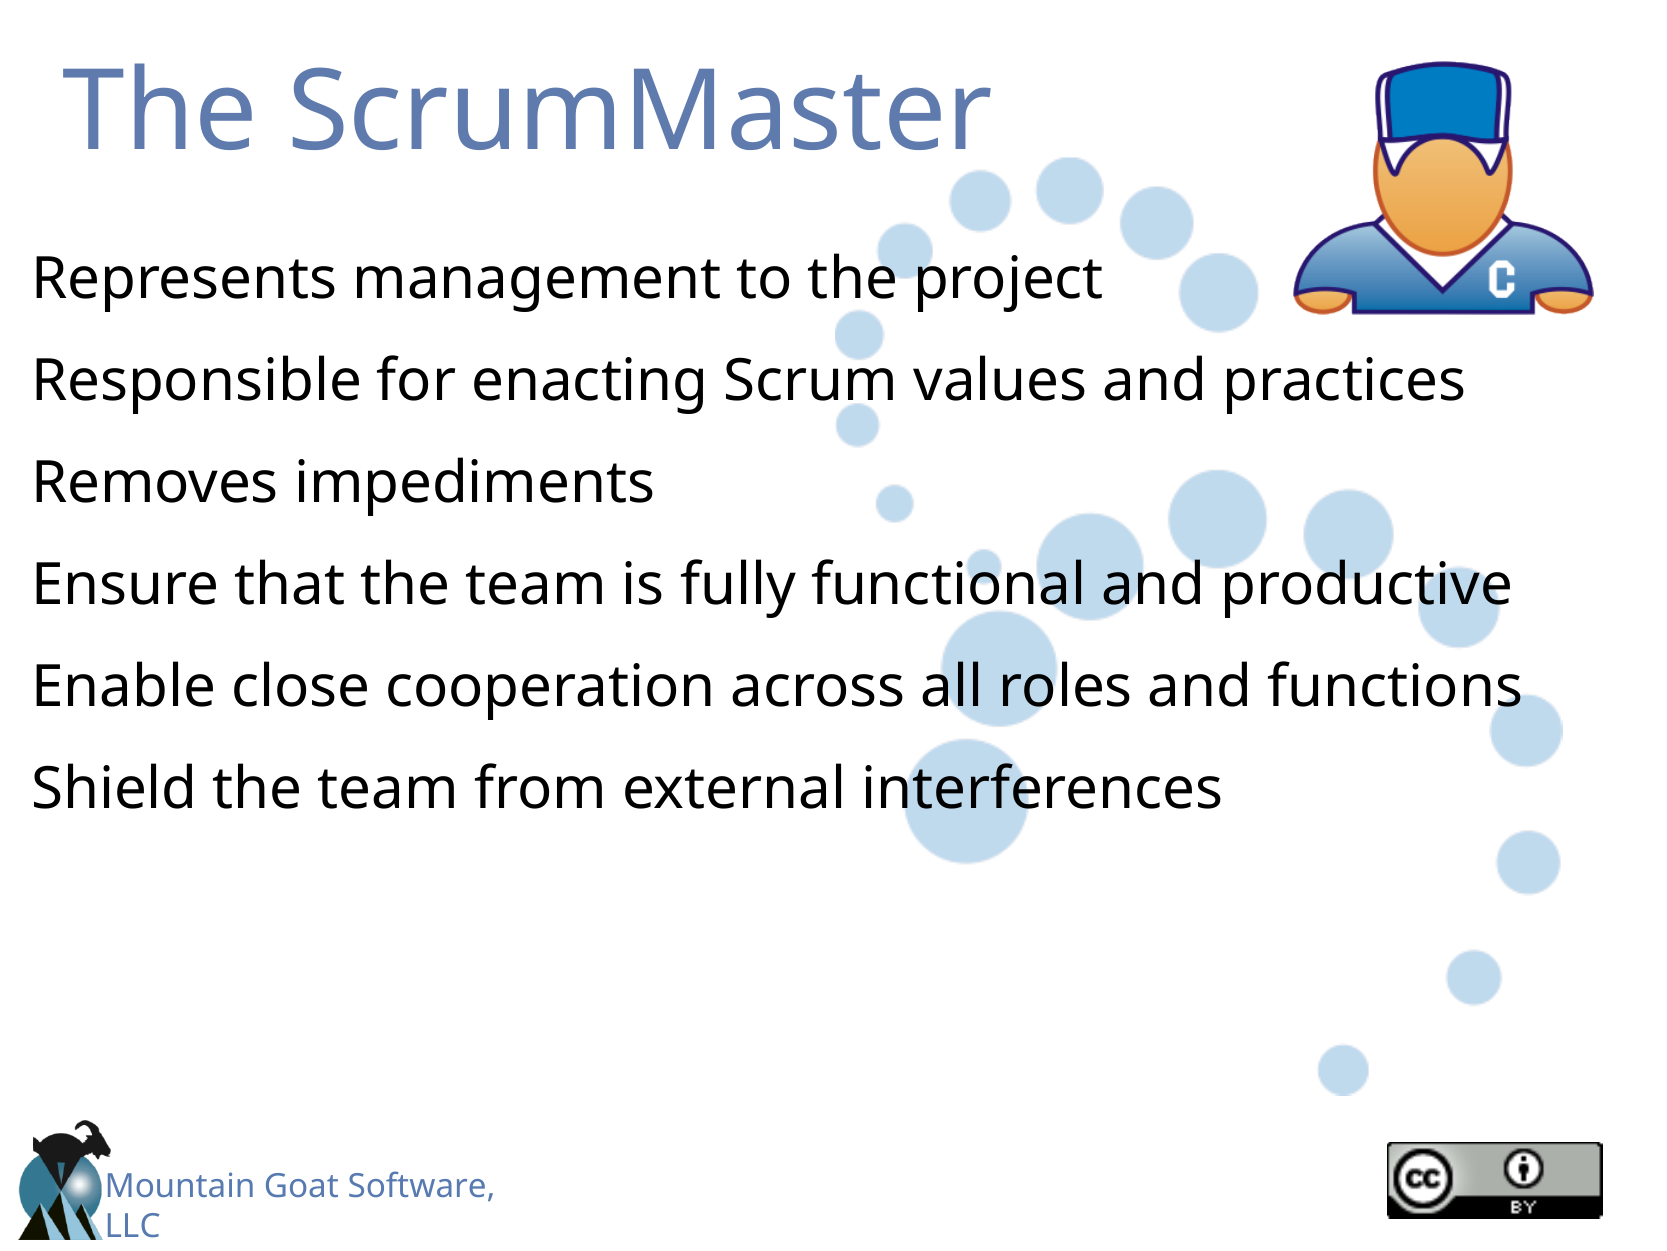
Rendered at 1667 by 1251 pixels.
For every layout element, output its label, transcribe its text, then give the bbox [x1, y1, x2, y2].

picture [835, 61, 1594, 1096]
picture [18, 1120, 111, 1240]
picture [1387, 1142, 1603, 1219]
list Represents management to the project Responsible for enacting Scrum values and practices Removes impediments Ensure that the team is fully functional and productive Enable close cooperation across all roles and functions Shield the team from external interferences [0, 229, 1536, 1063]
title The ScrumMaster [56, 18, 1609, 194]
